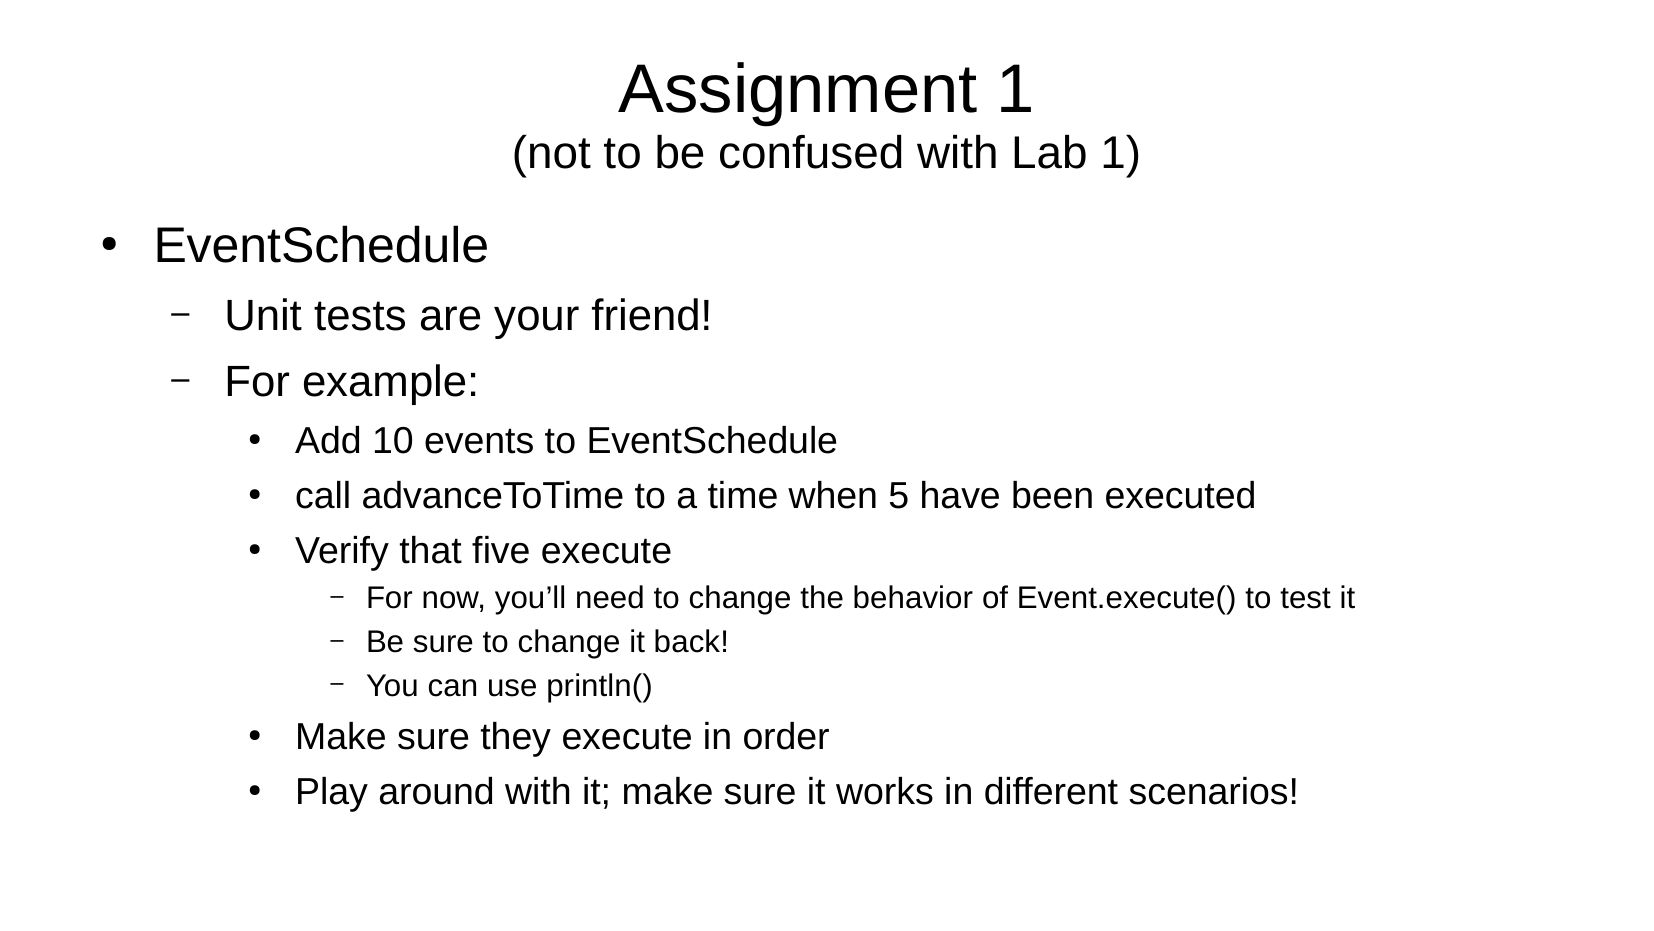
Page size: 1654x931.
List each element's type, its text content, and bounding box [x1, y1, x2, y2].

title Assignment 1 (not to be confused with Lab 1) [82, 37, 1571, 193]
list EventSchedule Unit tests are your friend! For example: Add 10 events to EventSchedule call advanceToTime to a time when 5 have been executed Verify that five execute For now, you’ll need to change the behavior of Event.execute() to test it Be sure to change it back! You can use println() Make sure they execute in order Play around with it; make sure it works in different scenarios! [82, 217, 1571, 901]
